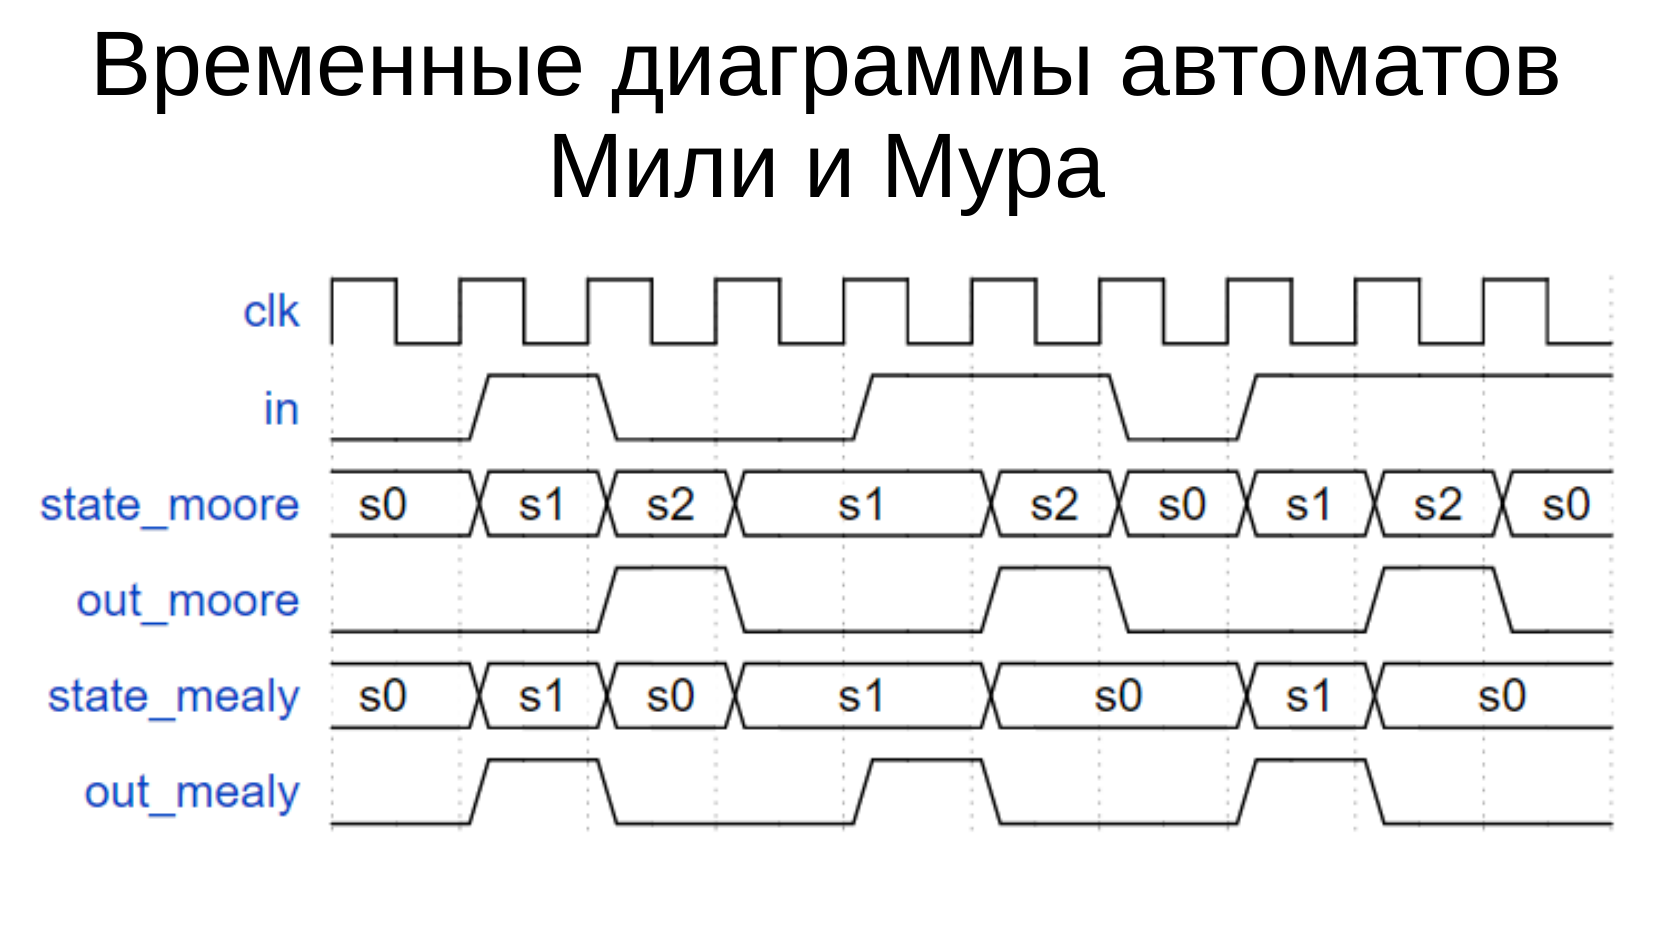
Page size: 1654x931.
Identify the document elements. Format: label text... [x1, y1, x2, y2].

picture [5, 270, 1641, 870]
title Временные диаграммы автоматов Мили и Мура [82, 12, 1571, 218]
